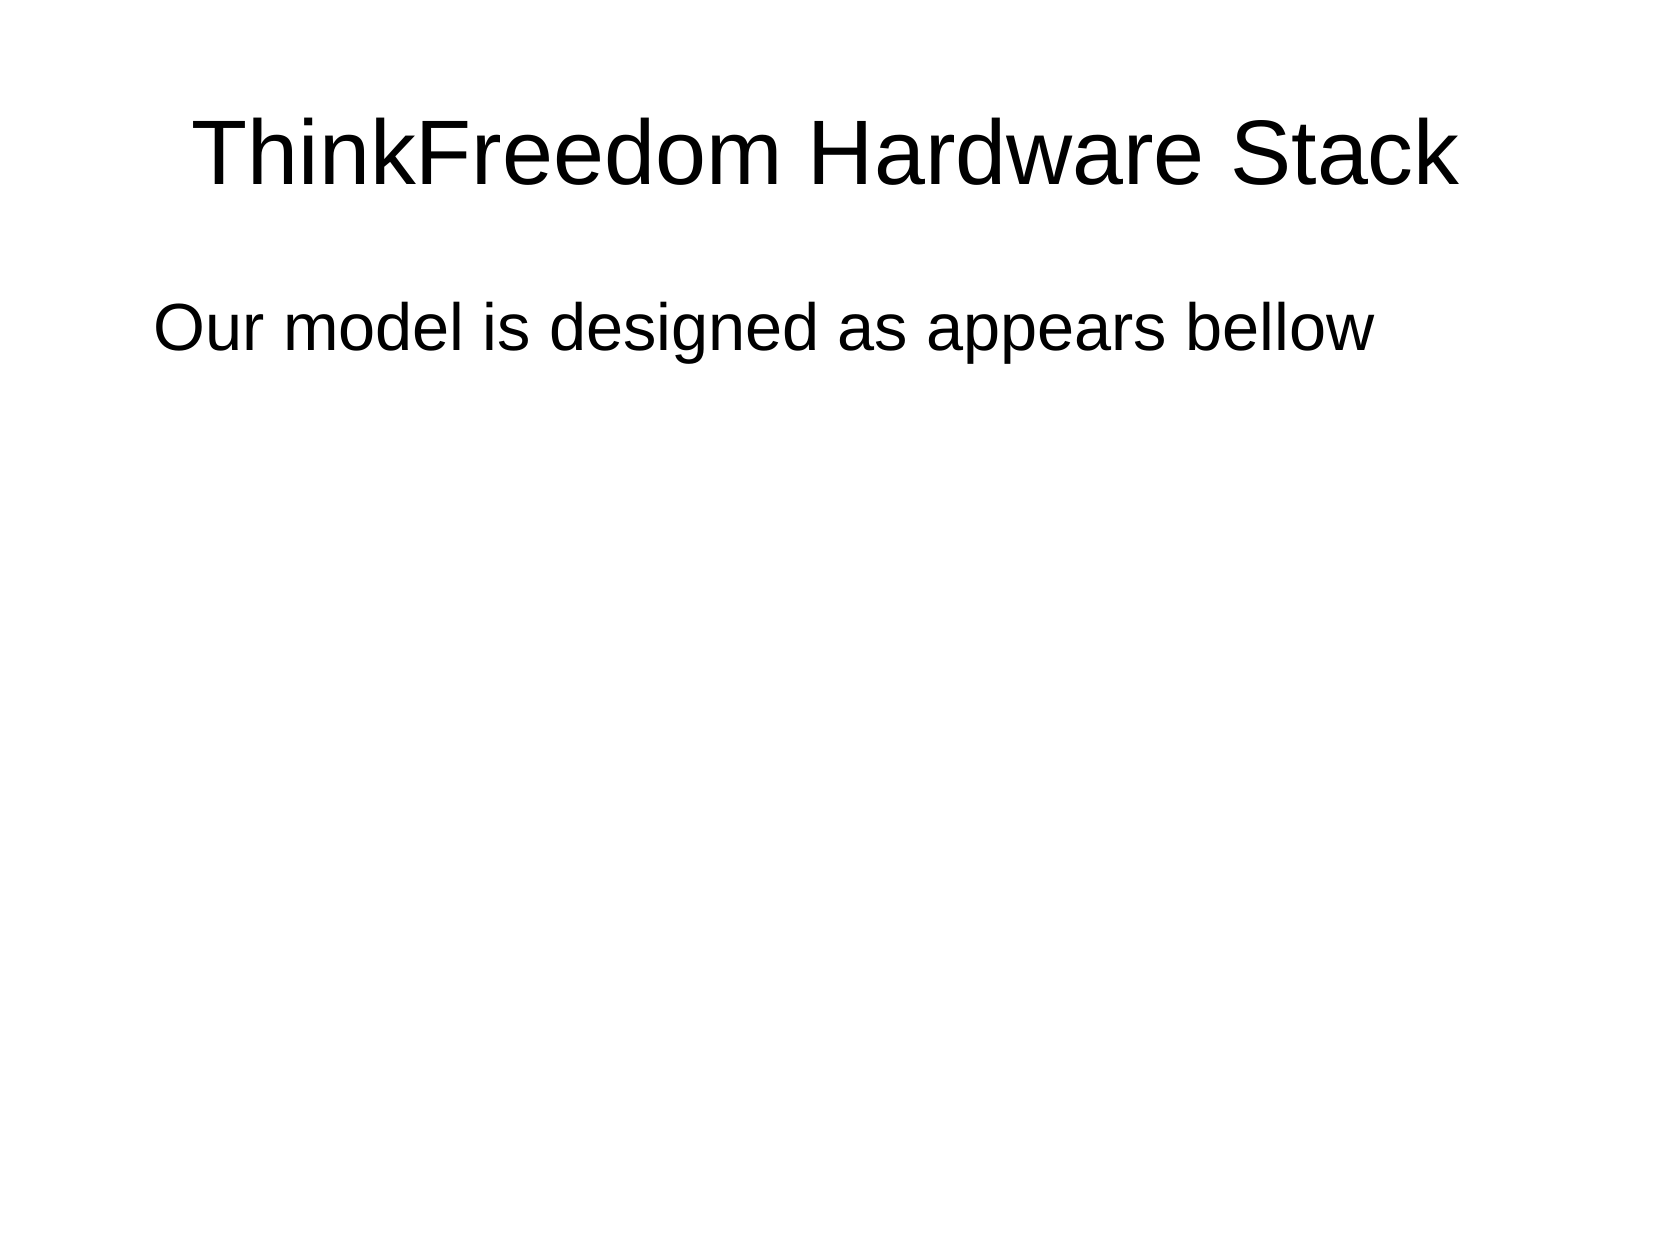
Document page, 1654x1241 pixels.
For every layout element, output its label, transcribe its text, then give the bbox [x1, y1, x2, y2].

list Our model is designed as appears bellow [82, 290, 1571, 1010]
title ThinkFreedom Hardware Stack [82, 49, 1571, 257]
